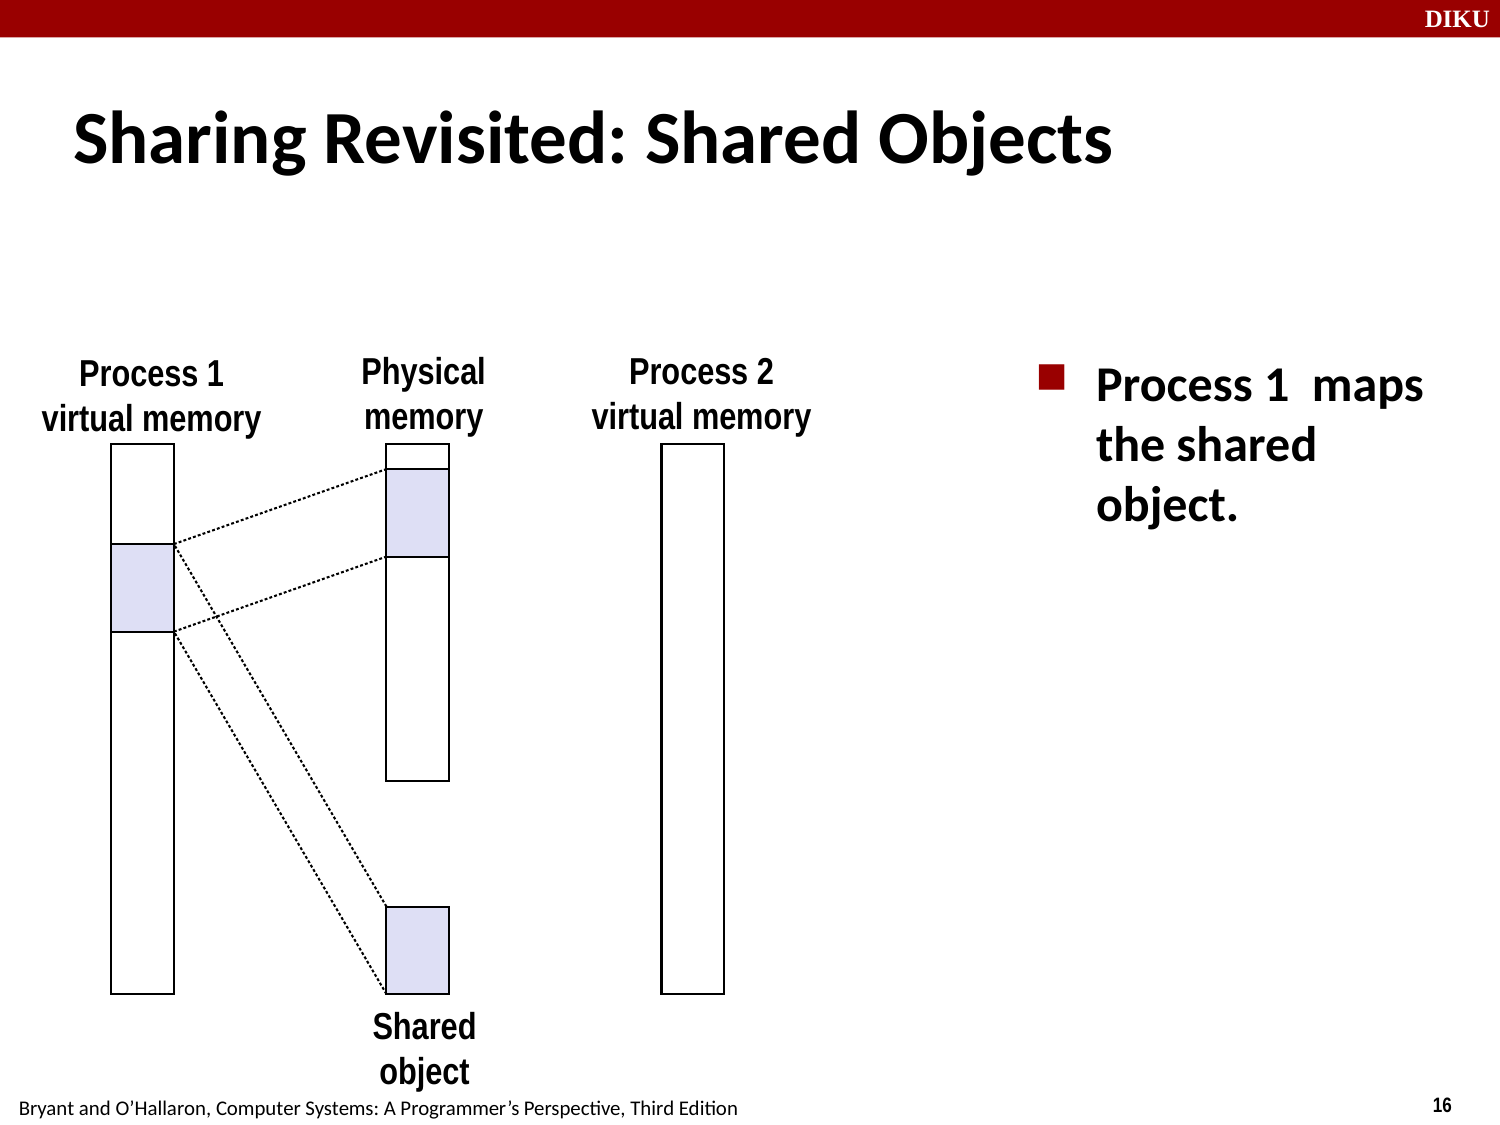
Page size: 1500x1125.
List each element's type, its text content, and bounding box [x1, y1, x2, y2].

text_box [386, 906, 449, 994]
text_box Sharing Revisited: Shared Objects [58, 71, 1304, 197]
text_box [386, 469, 449, 557]
text_box [111, 544, 174, 632]
text_box Process 2 virtual memory [576, 339, 827, 445]
text_box Process 1 virtual memory [26, 341, 277, 447]
text_box Shared object [357, 994, 492, 1100]
text_box Physical memory [346, 339, 500, 445]
text_box Process 1 maps the shared object. [1025, 344, 1460, 1100]
